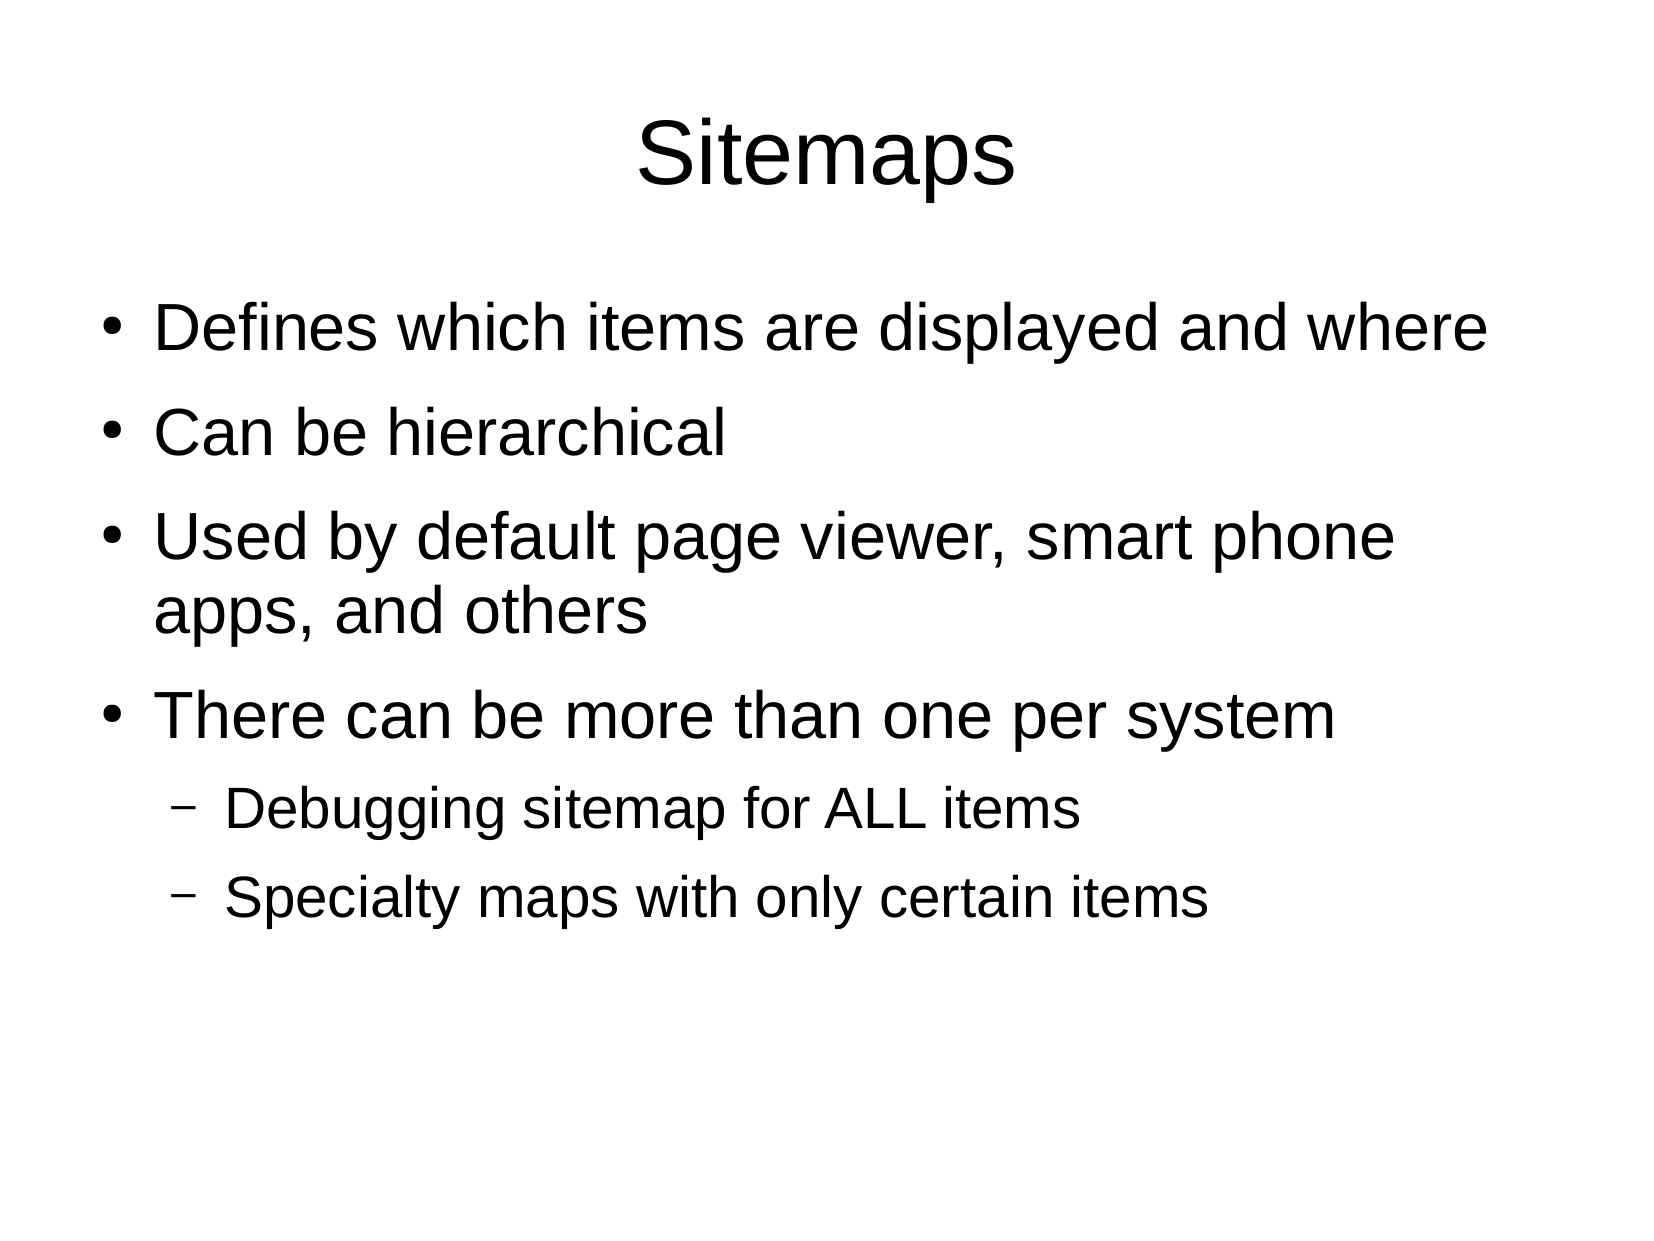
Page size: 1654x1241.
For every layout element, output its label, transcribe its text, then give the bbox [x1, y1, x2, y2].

list Defines which items are displayed and where Can be hierarchical Used by default page viewer, smart phone apps, and others There can be more than one per system Debugging sitemap for ALL items Specialty maps with only certain items [82, 290, 1571, 1010]
title Sitemaps [82, 49, 1571, 257]
